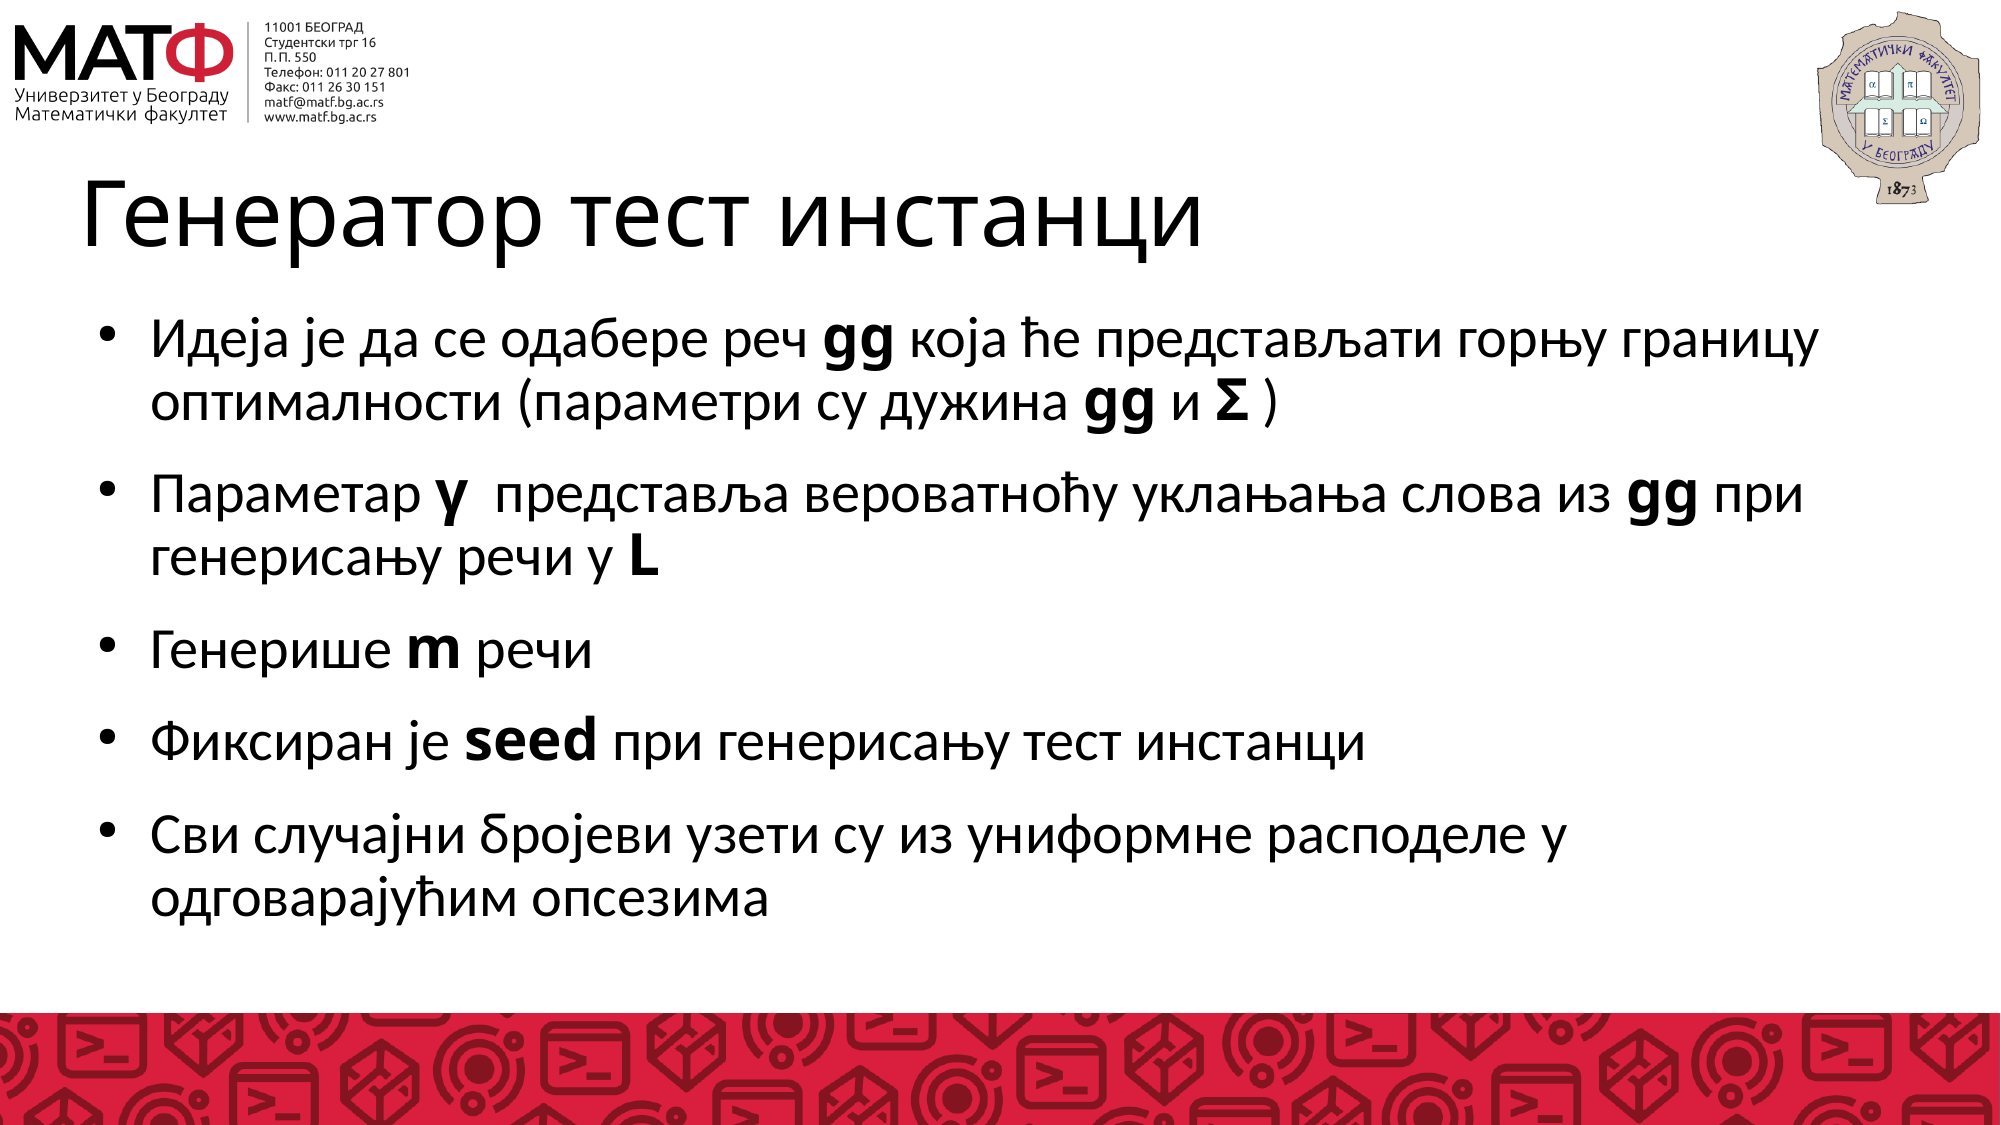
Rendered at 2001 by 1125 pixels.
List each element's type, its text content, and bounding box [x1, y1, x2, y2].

title Генератор тест инстанци [64, 155, 1863, 278]
picture [1948, 0, 1995, 225]
list Идеја је да се одабере реч gg која ће представљати горњу границу оптималности (параметри су дужина gg и Σ ) Параметар γ представља вероватноћу уклањања слова из gg при генерисању речи у L Генерише m речи Фиксиран је seed при генерисању тест инстанци Сви случајни бројеви узети су из униформне расподеле у одговарајућим опсезима [64, 299, 1861, 1014]
picture [0, 0, 435, 147]
picture [0, 1013, 2001, 1125]
